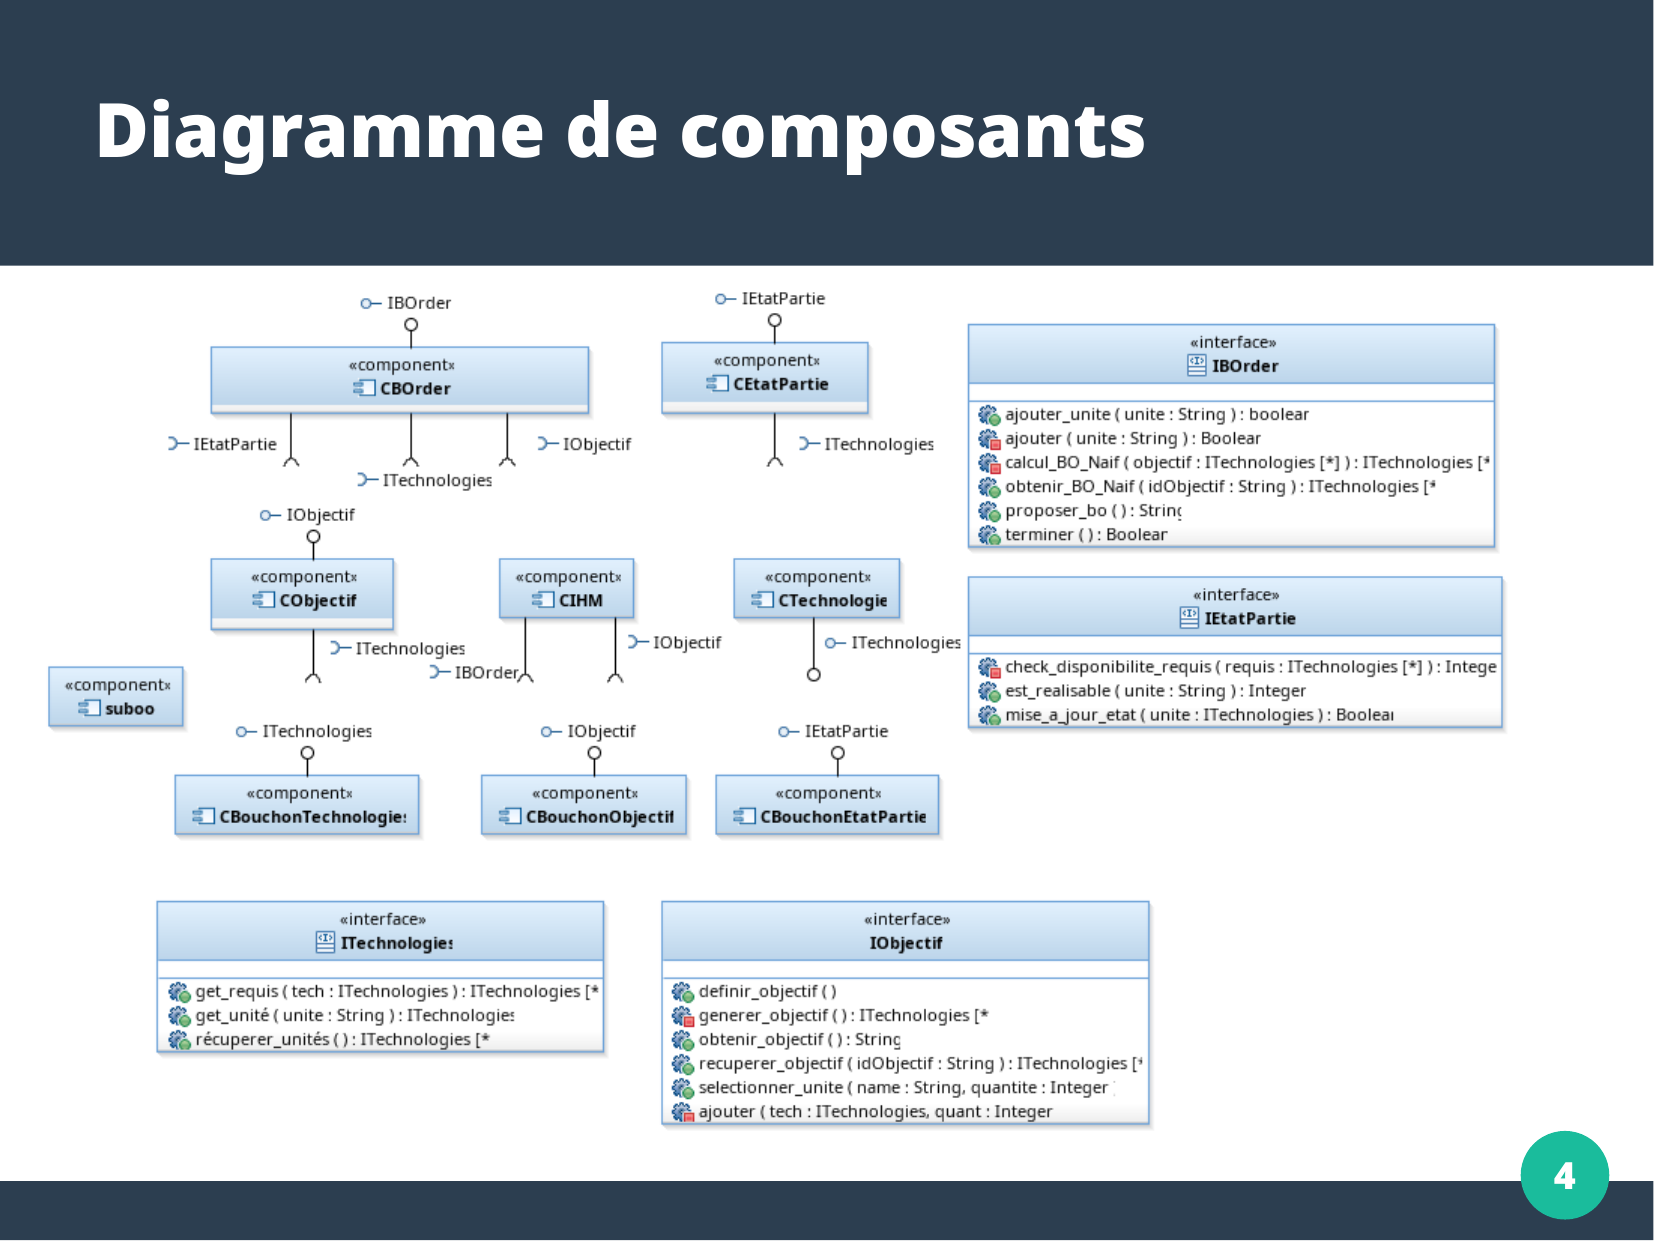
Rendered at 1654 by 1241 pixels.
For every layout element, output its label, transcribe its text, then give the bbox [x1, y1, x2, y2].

picture [35, 273, 1524, 1146]
title Diagramme de composants [59, 49, 1595, 207]
